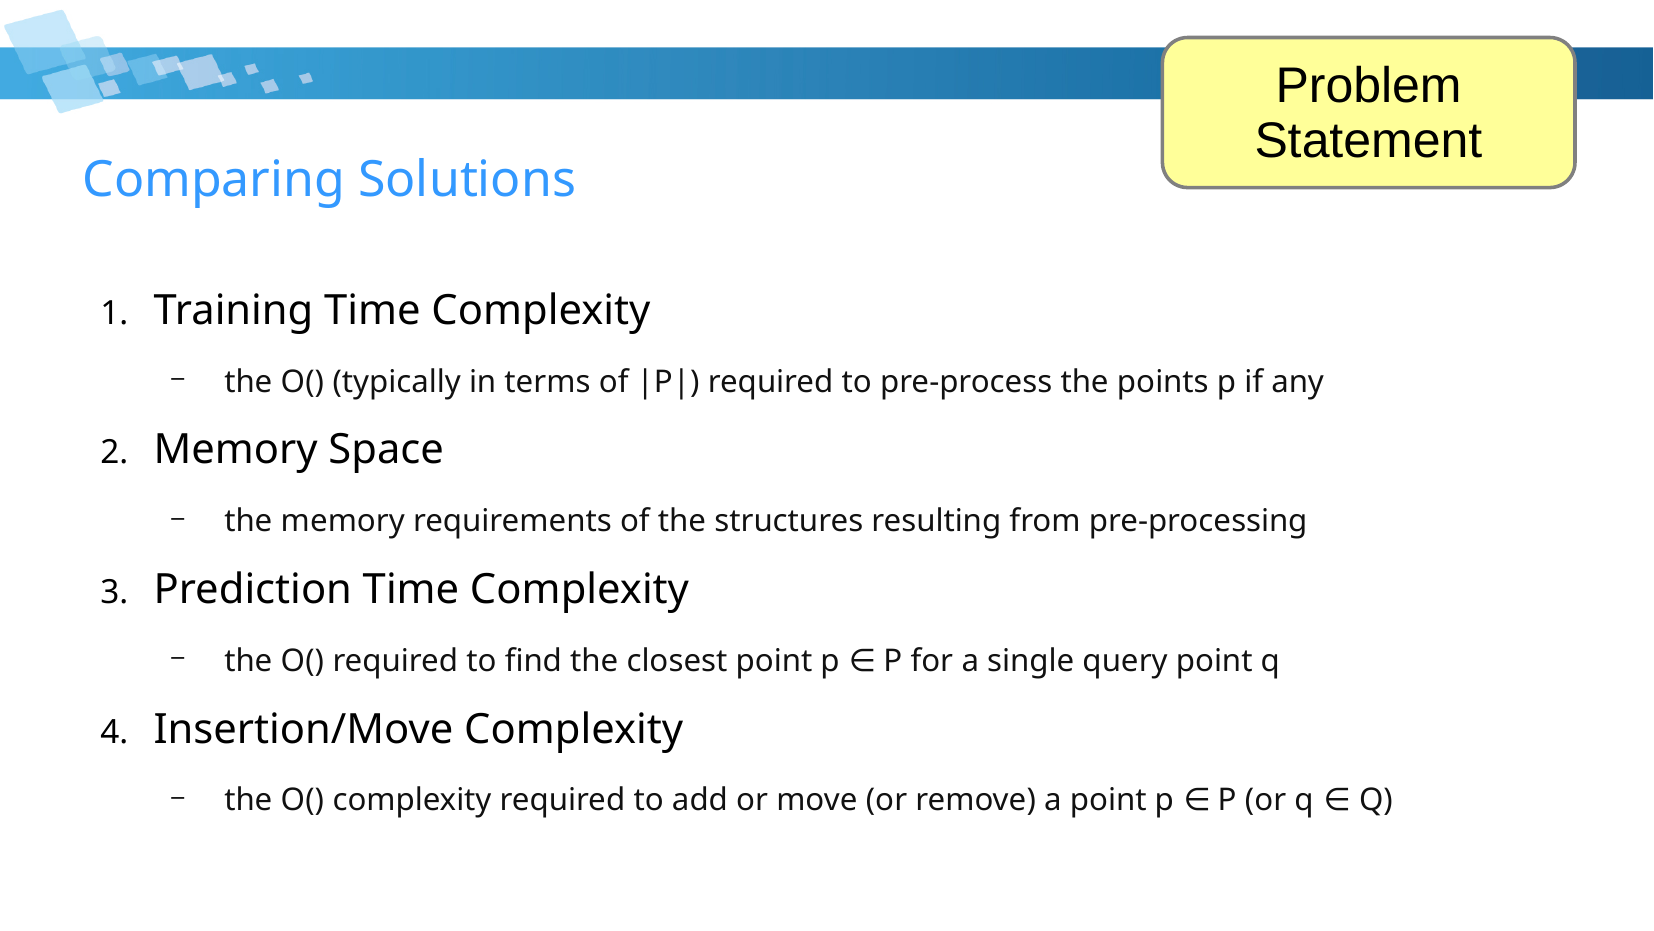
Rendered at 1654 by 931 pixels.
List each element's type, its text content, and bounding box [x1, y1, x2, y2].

picture [0, 0, 1653, 929]
title Comparing Solutions [82, 99, 1571, 255]
text_box Problem Statement [1162, 37, 1576, 188]
list Training Time Complexity the O() (typically in terms of |P|) required to pre-process the points p if any Memory Space the memory requirements of the structures resulting from pre-processing Prediction Time Complexity the O() required to find the closest point p ∈ P for a single query point q Insertion/Move Complexity the O() complexity required to add or move (or remove) a point p ∈ P (or q ∈ Q) [82, 279, 1571, 820]
